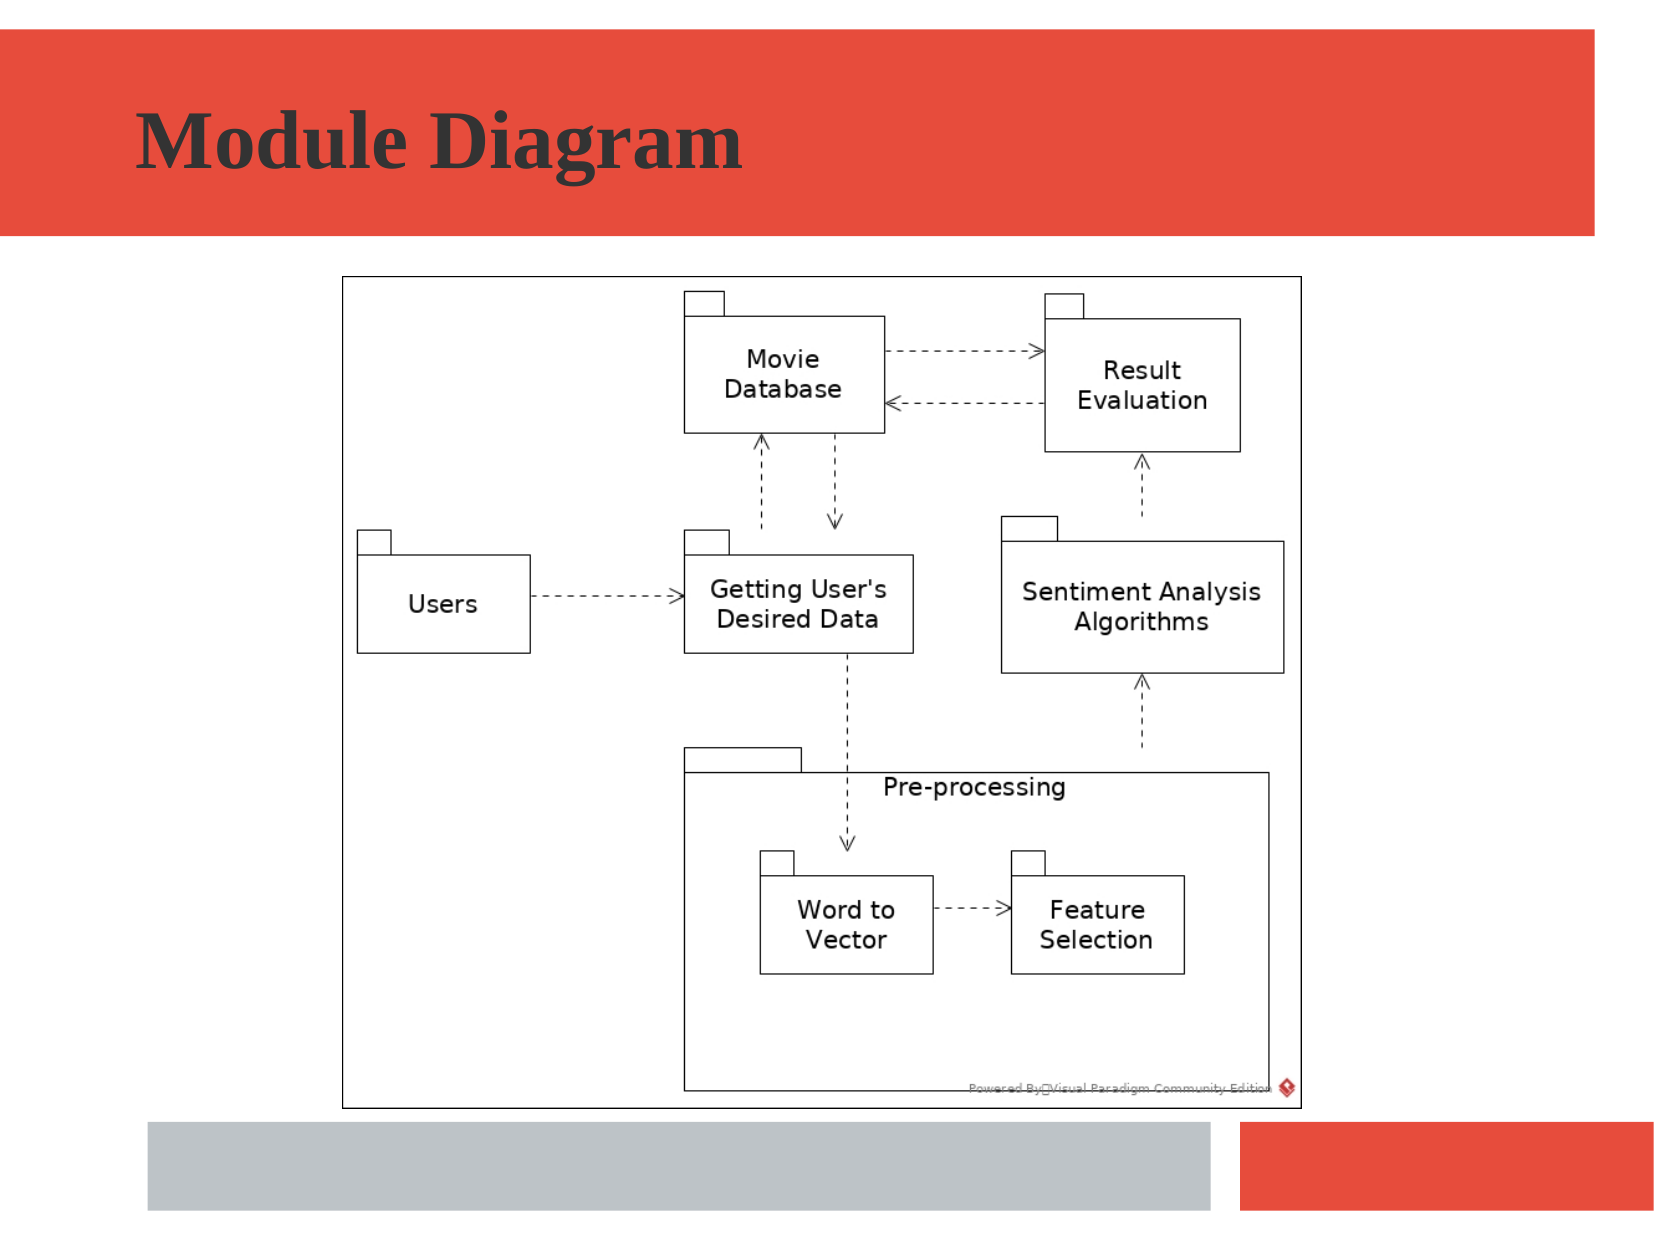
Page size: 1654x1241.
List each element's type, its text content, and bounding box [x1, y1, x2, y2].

picture [342, 276, 1302, 1109]
text_box Module Diagram [135, 31, 1589, 239]
